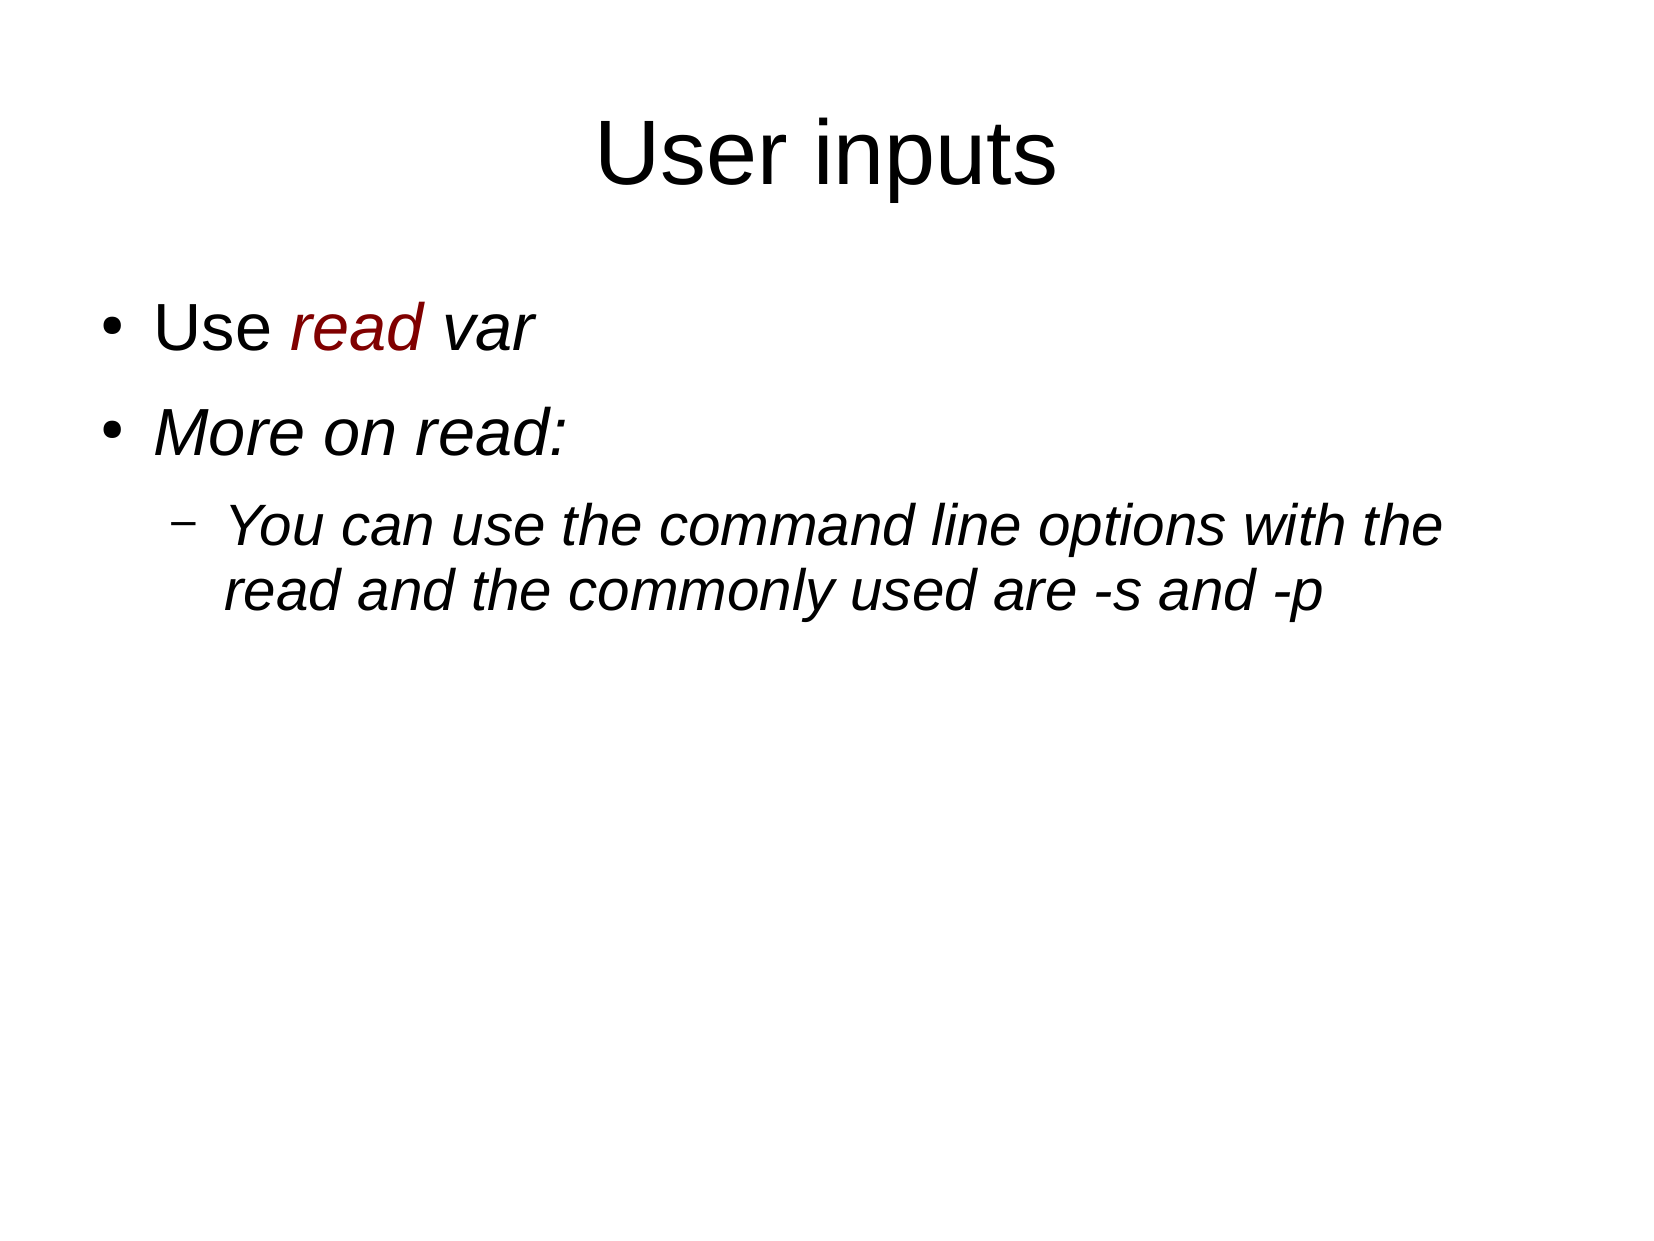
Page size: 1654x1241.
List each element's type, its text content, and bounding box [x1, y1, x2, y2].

title User inputs [82, 49, 1571, 257]
list Use read var More on read: You can use the command line options with the read and the commonly used are -s and -p [82, 290, 1571, 1156]
